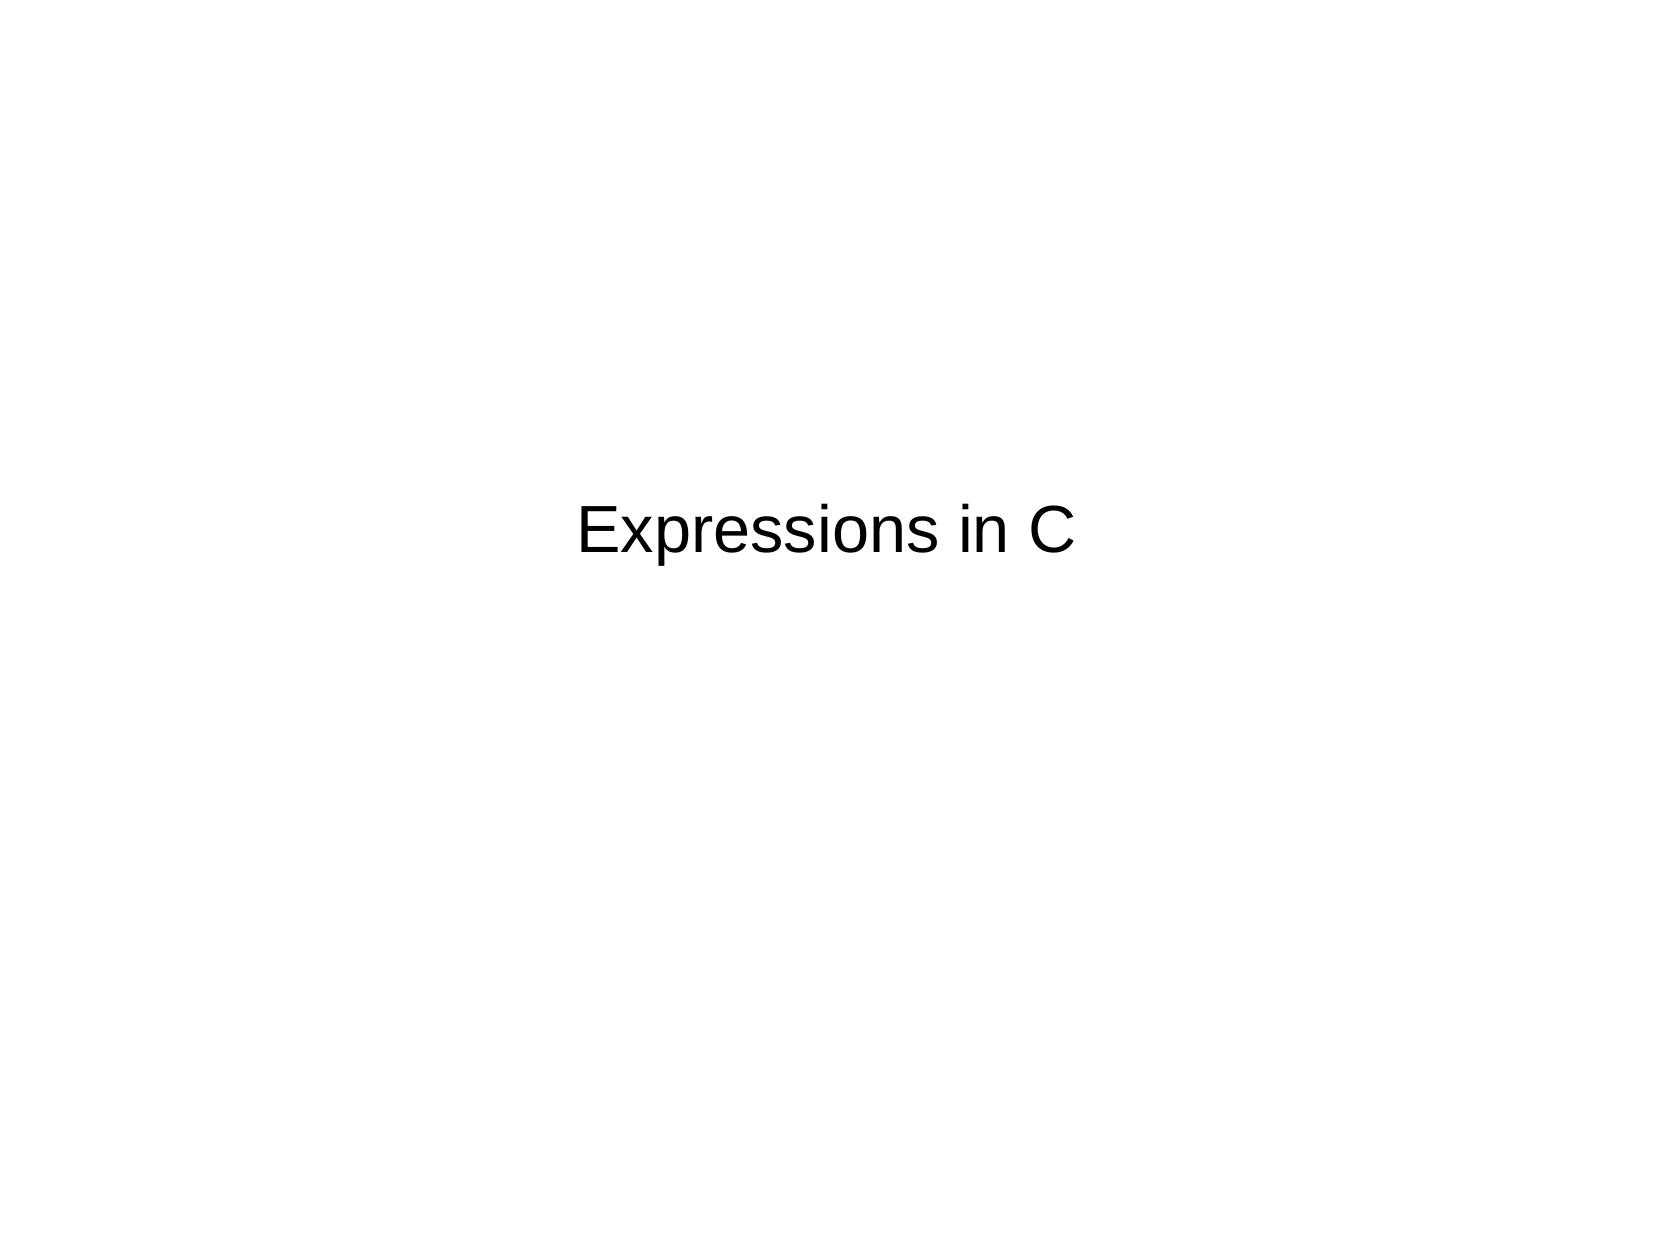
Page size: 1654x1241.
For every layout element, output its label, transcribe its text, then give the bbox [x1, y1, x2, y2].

subtitle Expressions in C [82, 49, 1571, 1010]
